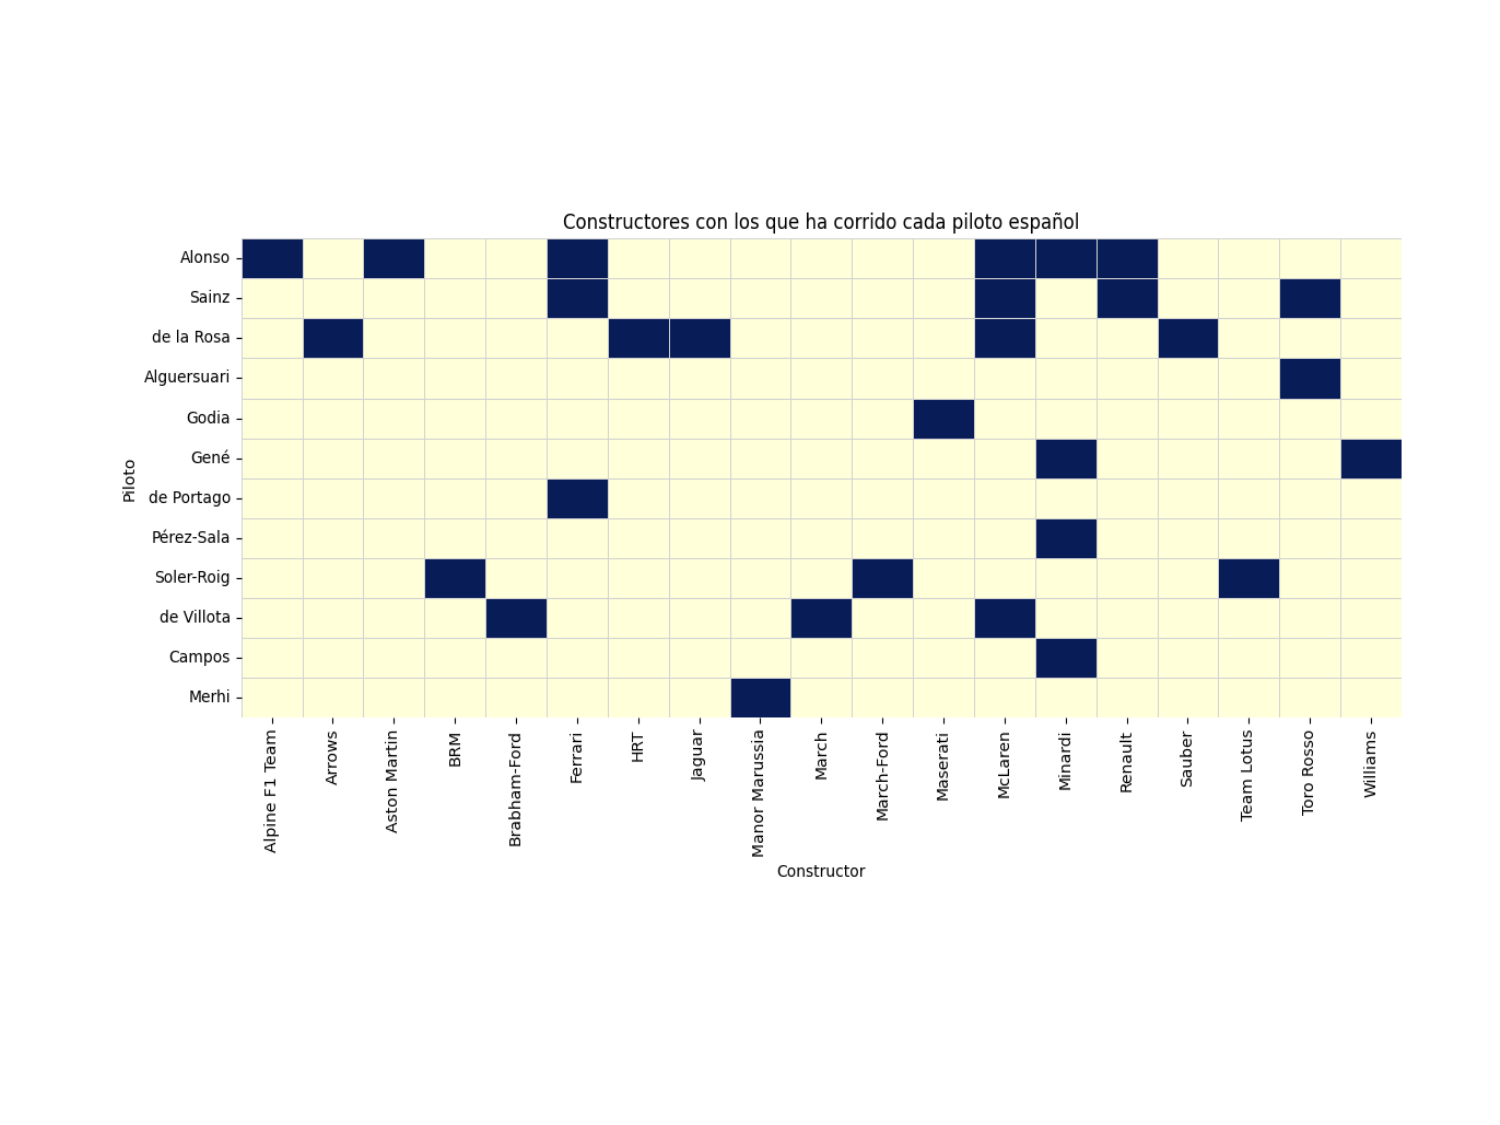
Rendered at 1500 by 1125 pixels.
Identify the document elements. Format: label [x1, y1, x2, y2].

picture [106, 195, 1418, 898]
title [75, 45, 1425, 233]
